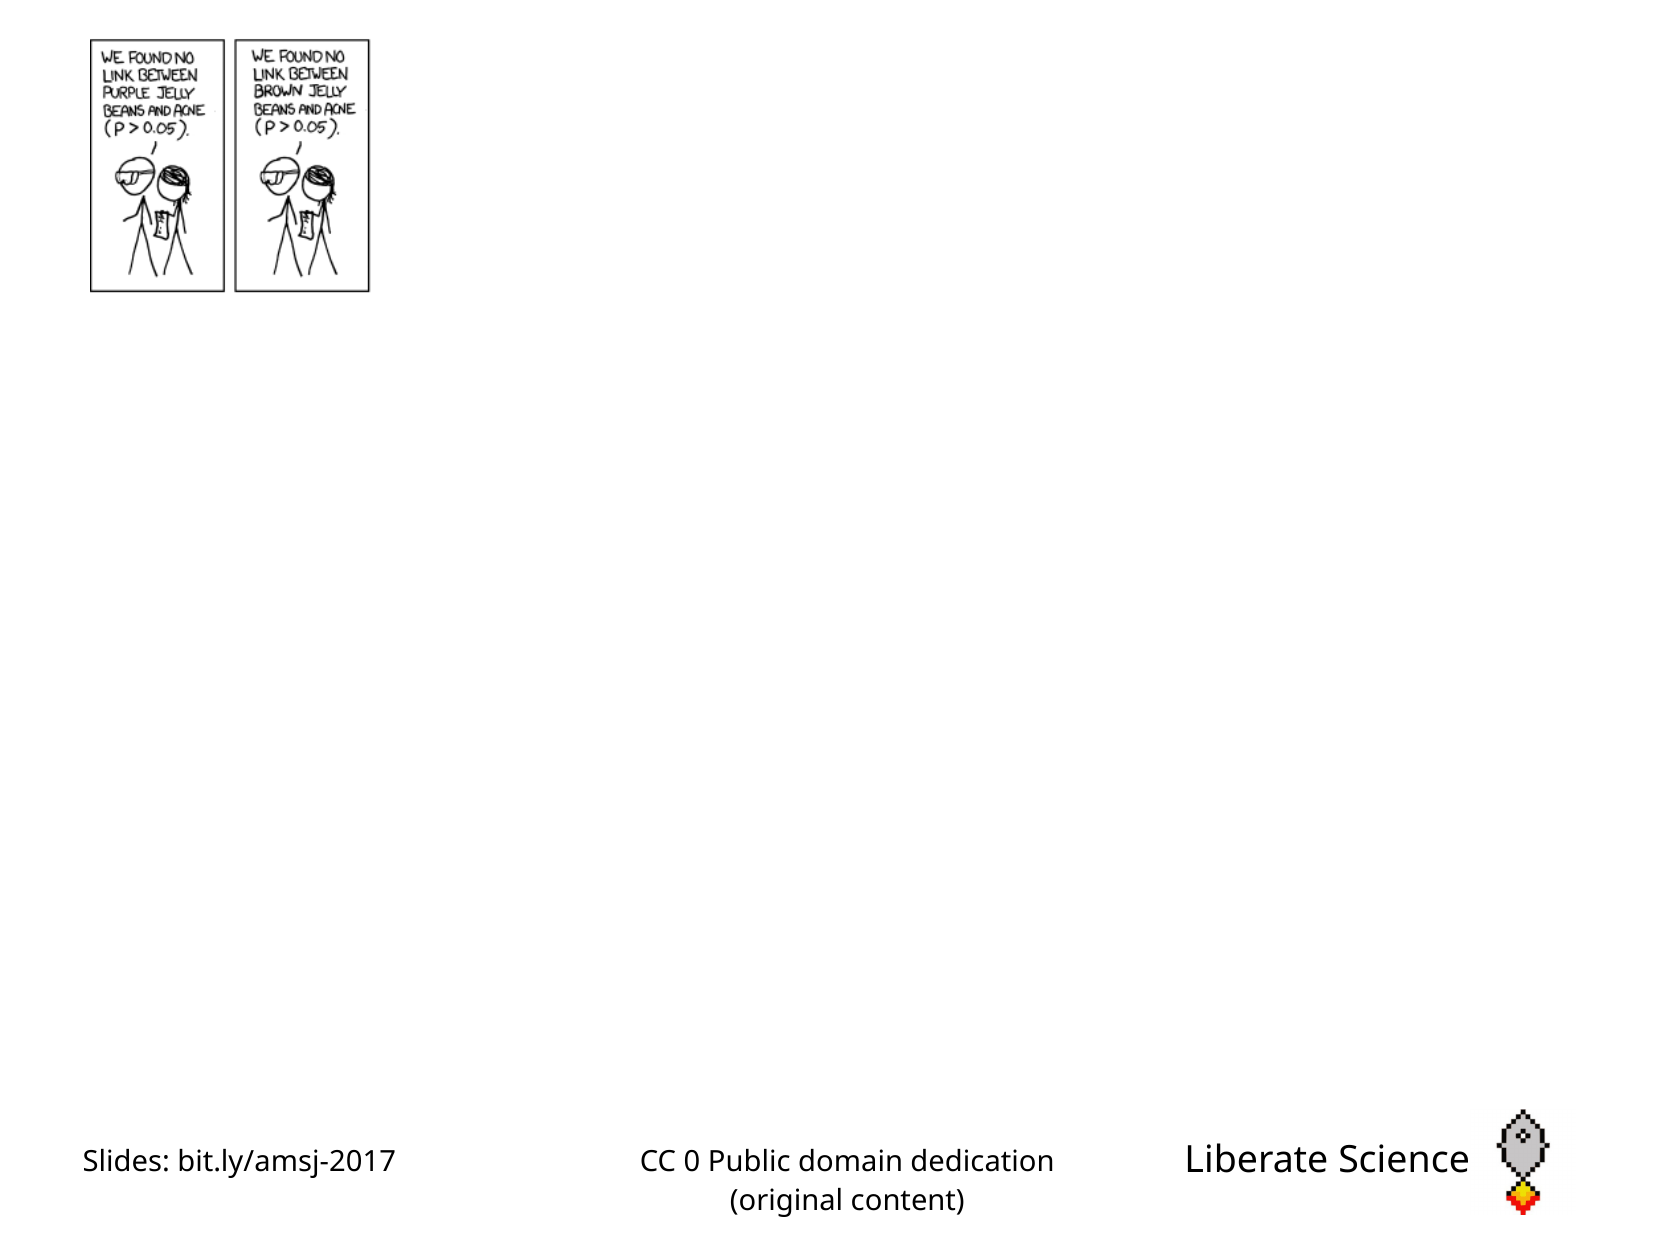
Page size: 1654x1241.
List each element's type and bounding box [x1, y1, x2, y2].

picture [90, 34, 375, 300]
picture [1470, 1109, 1576, 1215]
text_box [60, 15, 946, 1096]
